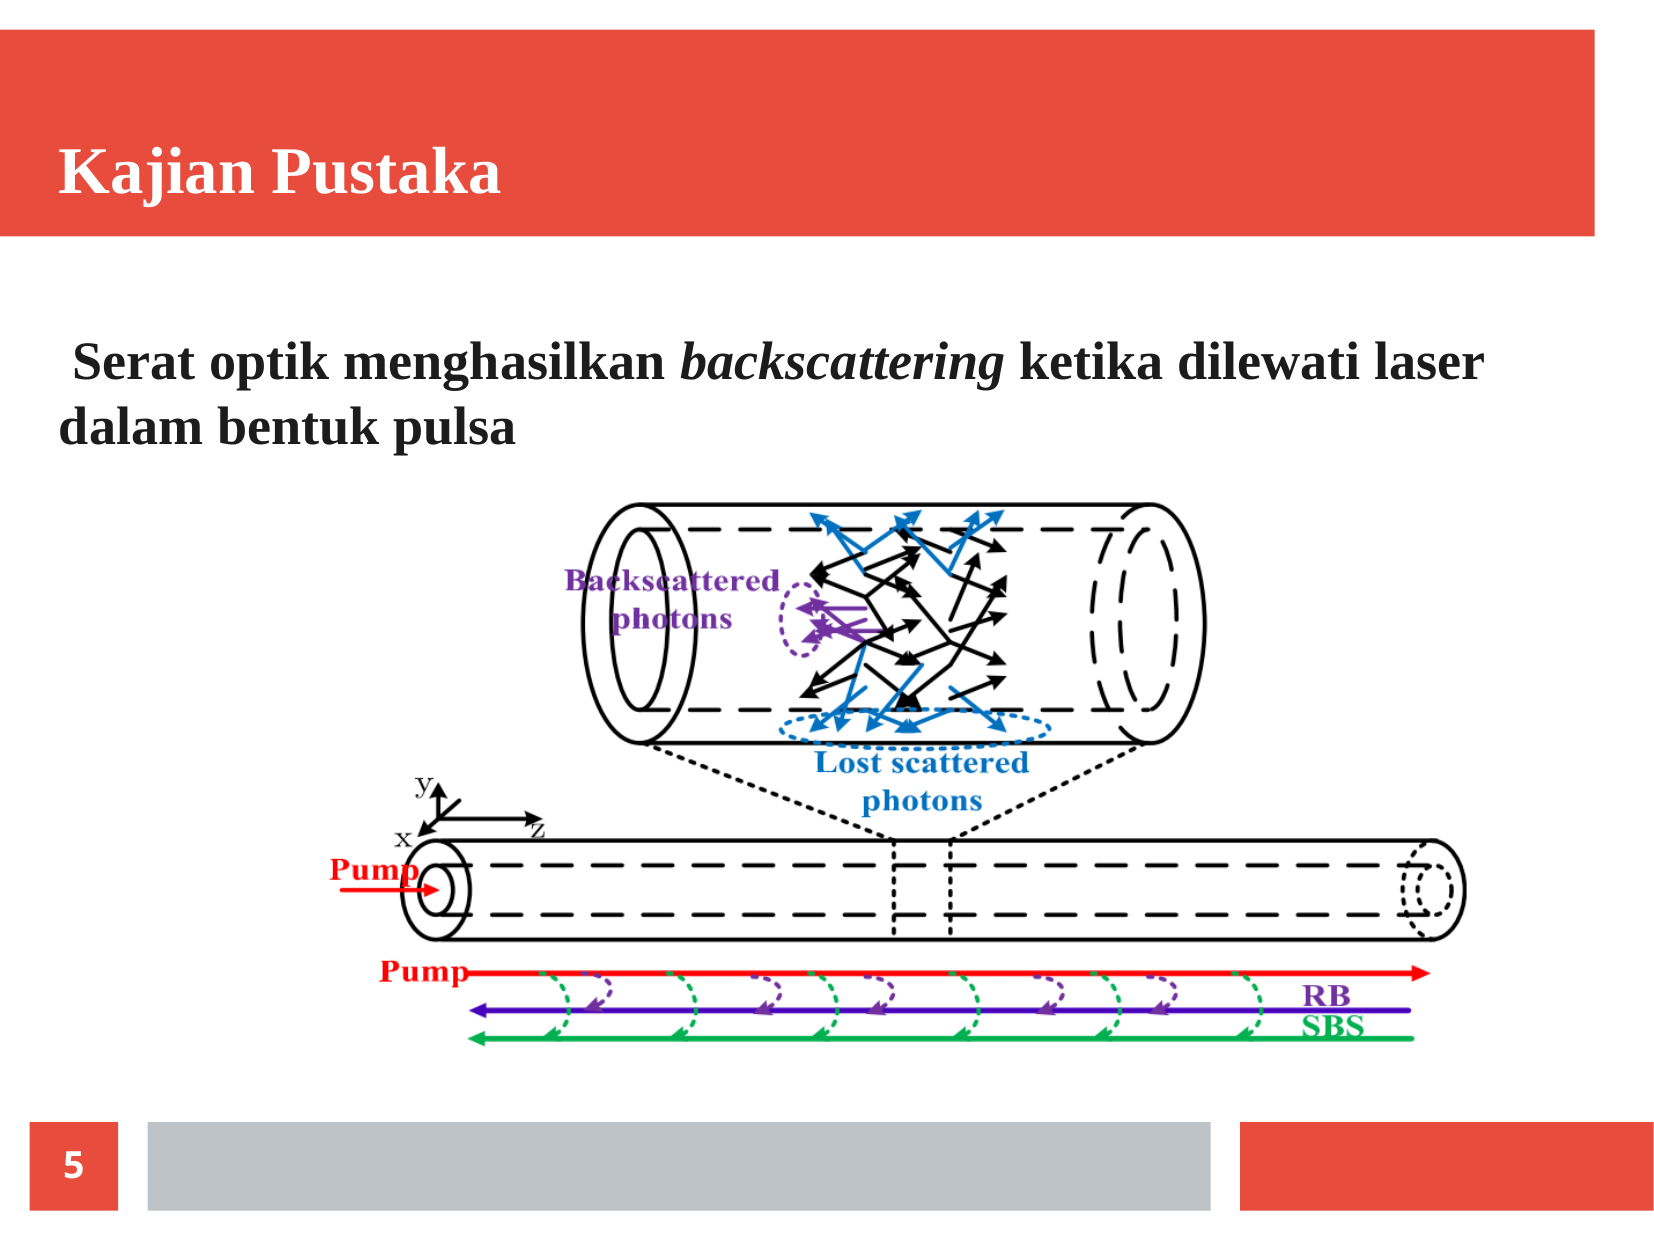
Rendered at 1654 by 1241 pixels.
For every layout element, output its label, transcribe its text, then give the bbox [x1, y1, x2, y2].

text_box [29, 1122, 119, 1211]
title Kajian Pustaka [59, 59, 1595, 207]
picture [230, 485, 1521, 1079]
list Serat optik menghasilkan backscattering ketika dilewati laser dalam bentuk pulsa [59, 324, 1565, 1093]
